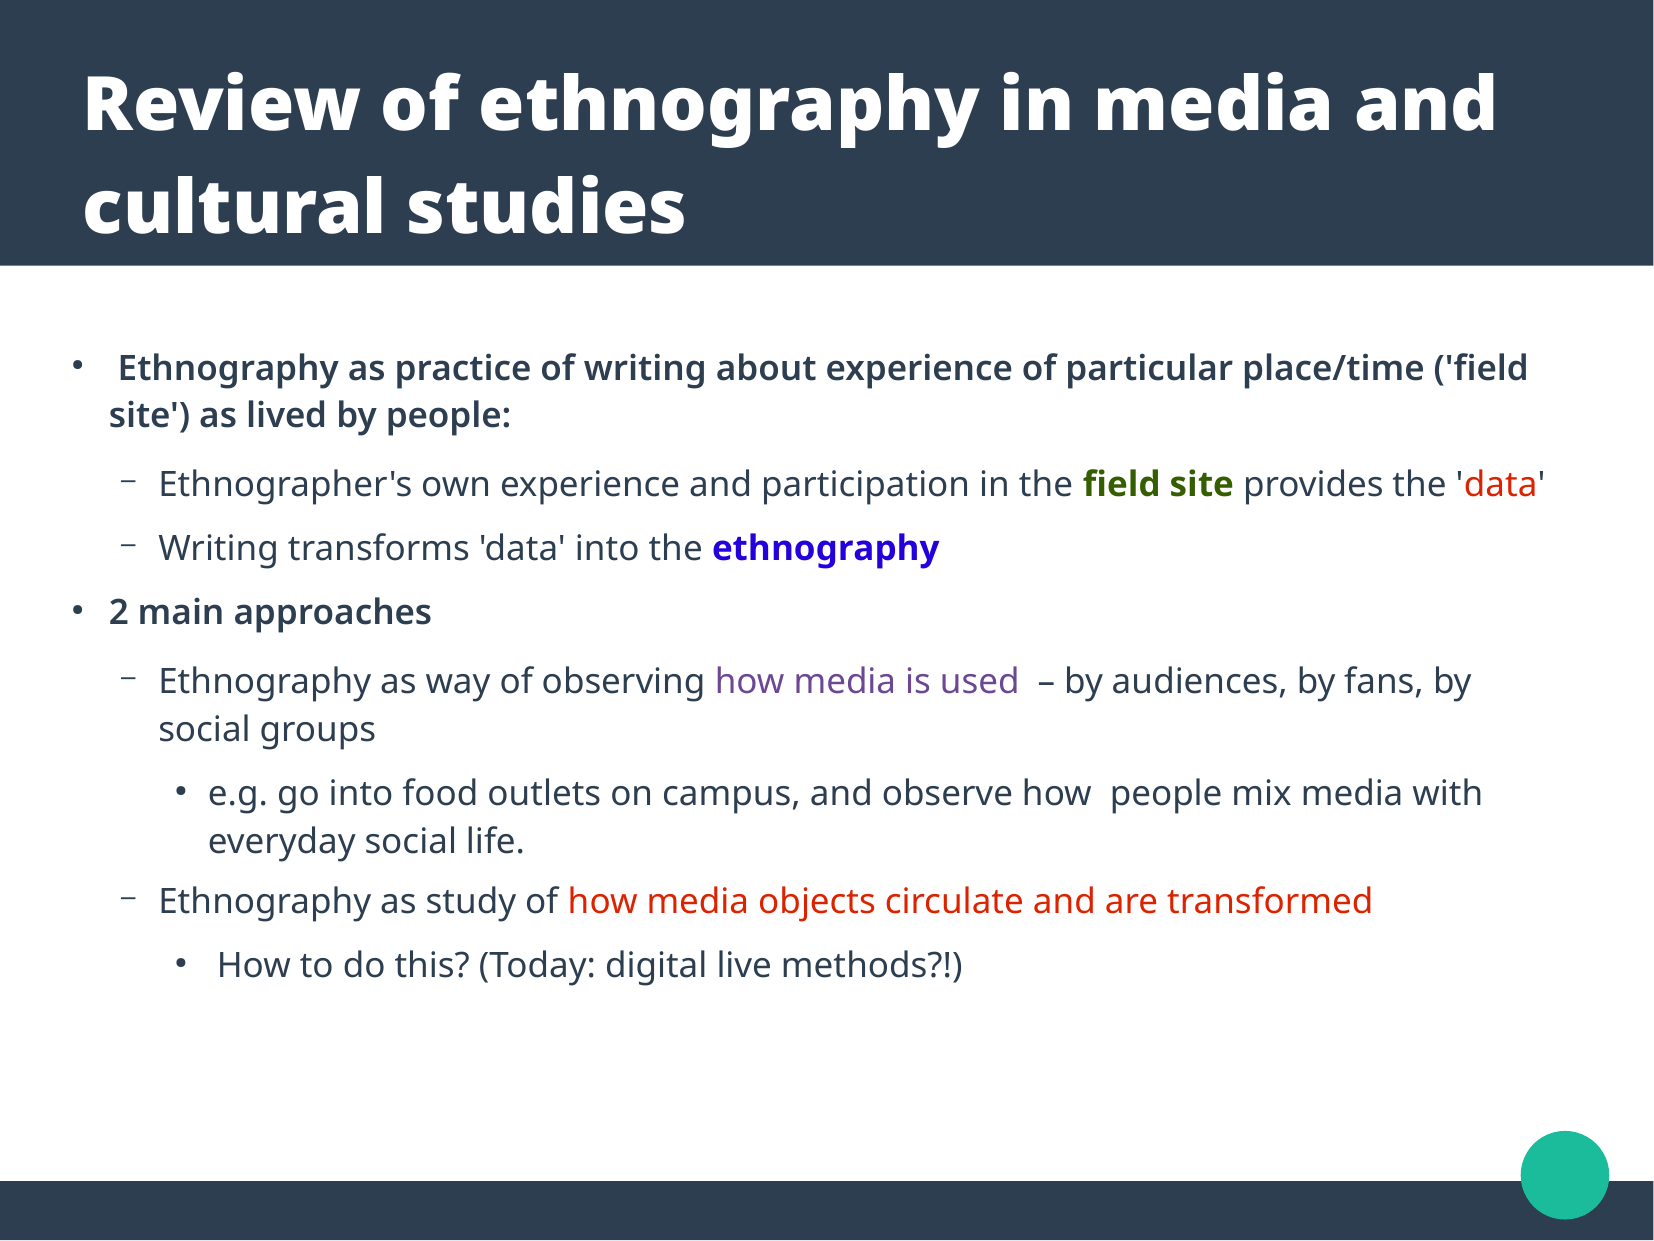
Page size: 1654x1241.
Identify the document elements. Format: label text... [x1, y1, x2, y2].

list Ethnography as practice of writing about experience of particular place/time ('field site') as lived by people: Ethnographer's own experience and participation in the field site provides the 'data' Writing transforms 'data' into the ethnography 2 main approaches Ethnography as way of observing how media is used – by audiences, by fans, by social groups e.g. go into food outlets on campus, and observe how people mix media with everyday social life. Ethnography as study of how media objects circulate and are transformed How to do this? (Today: digital live methods?!) [59, 342, 1548, 1031]
title Review of ethnography in media and cultural studies [82, 49, 1571, 257]
